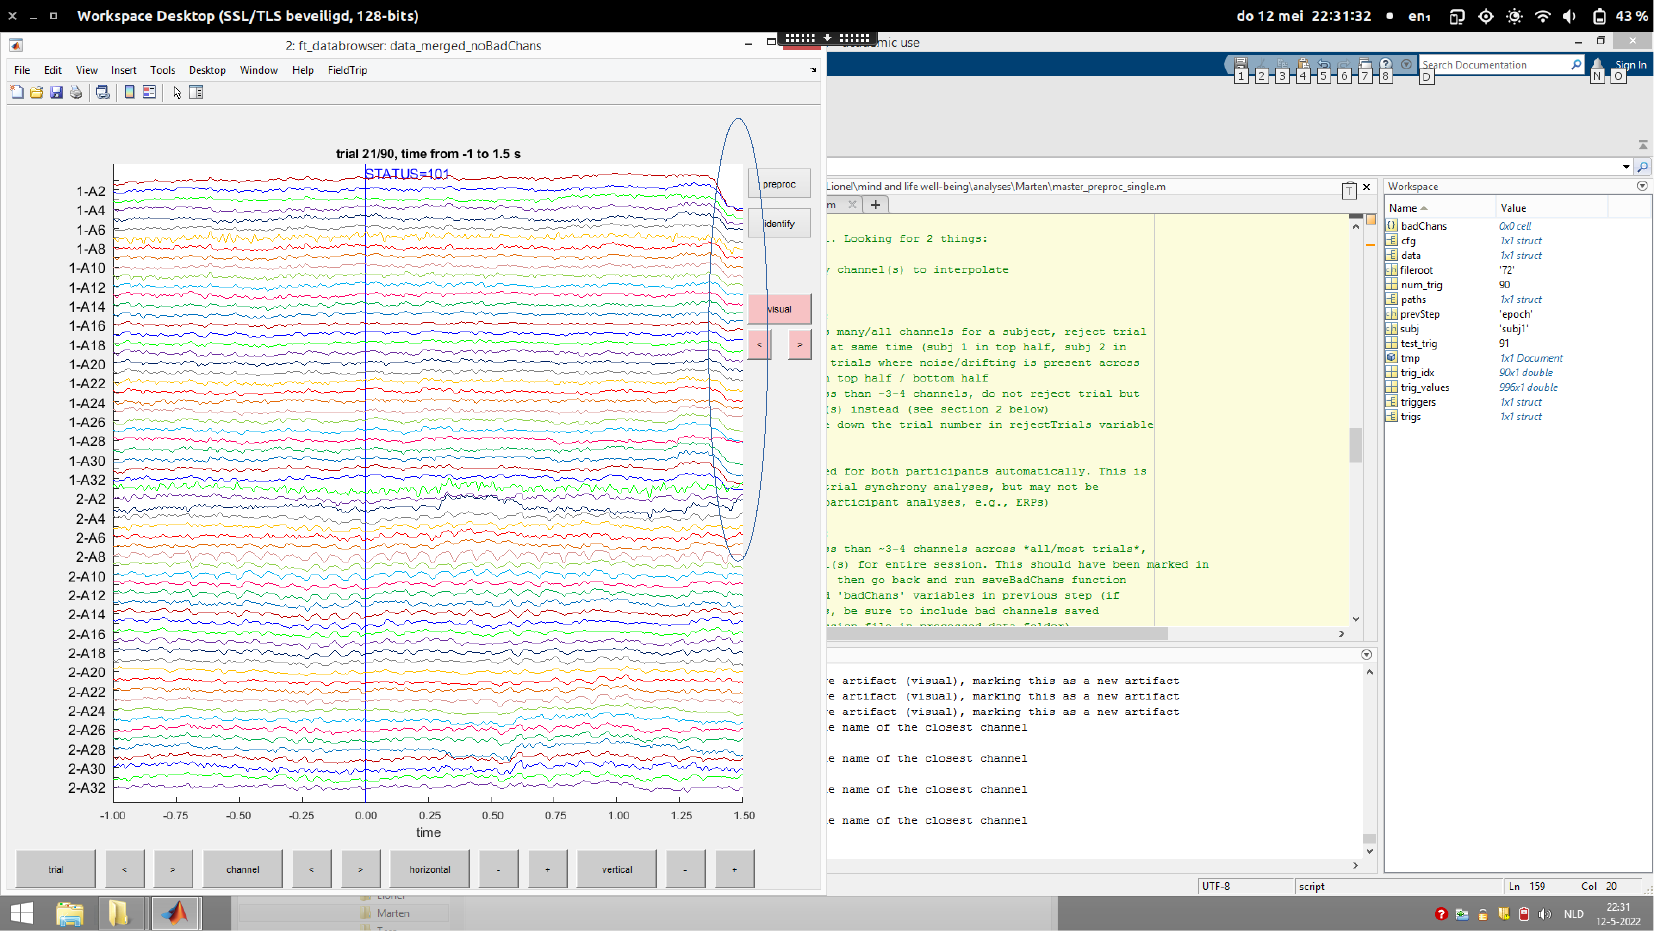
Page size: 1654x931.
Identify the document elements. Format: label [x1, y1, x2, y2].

text_box [708, 118, 768, 562]
picture [0, 0, 1654, 931]
